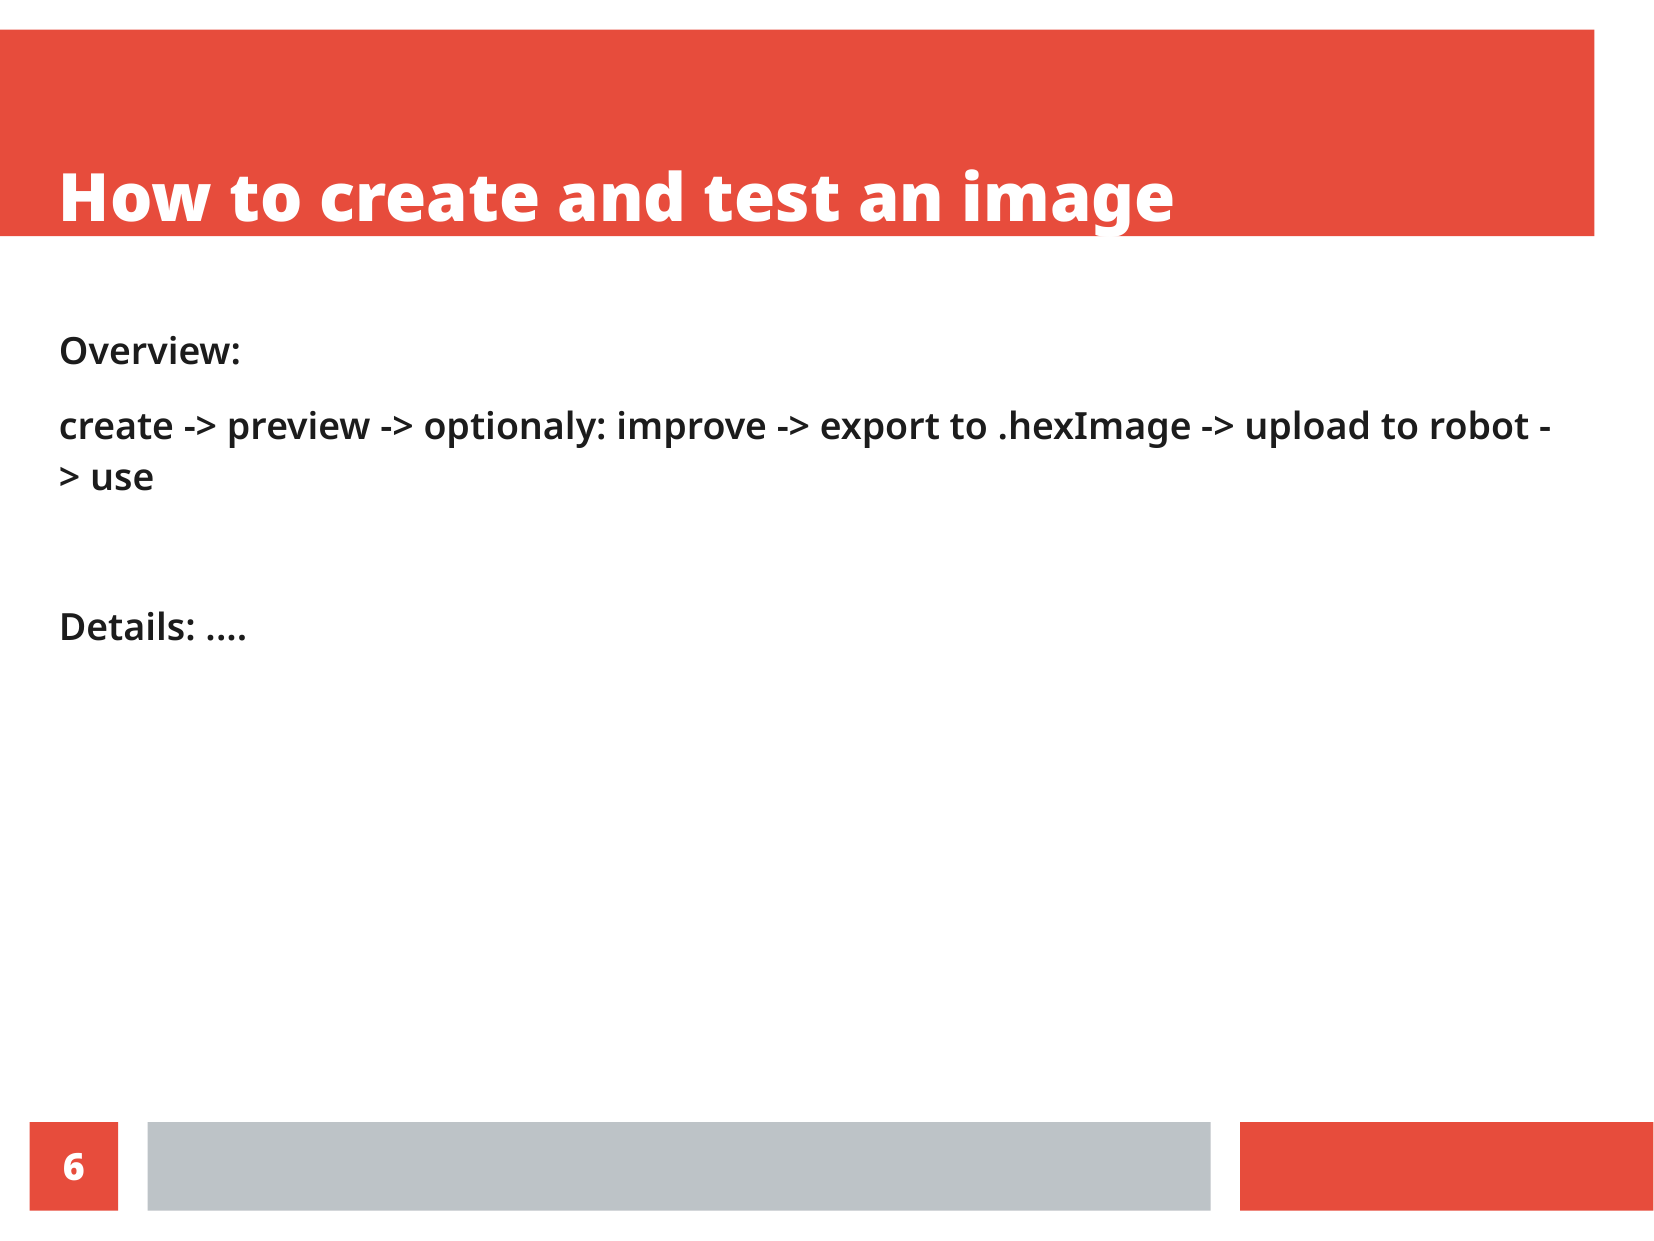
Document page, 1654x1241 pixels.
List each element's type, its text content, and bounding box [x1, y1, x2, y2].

list Overview: create -> preview -> optionaly: improve -> export to .hexImage -> upload to robot -> use Details: .... [59, 324, 1565, 1093]
title How to create and test an image [59, 59, 1595, 207]
